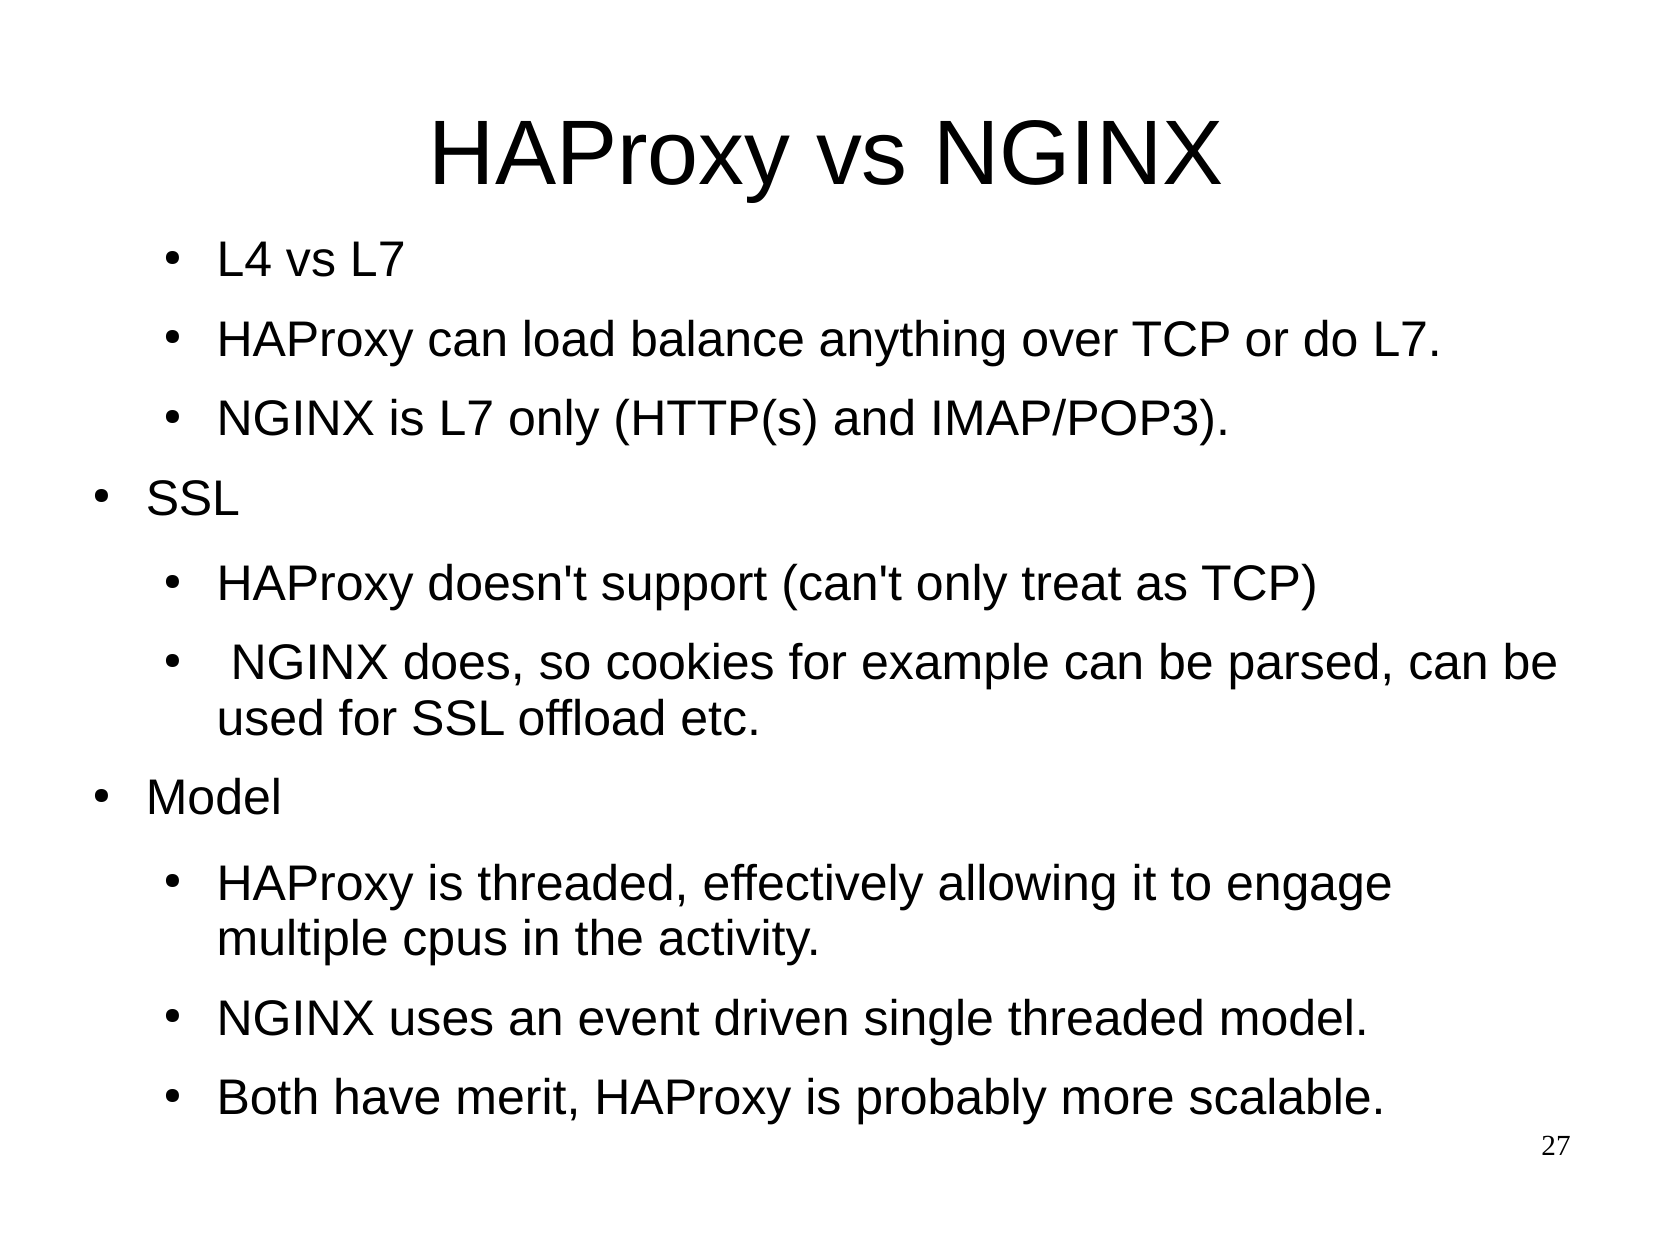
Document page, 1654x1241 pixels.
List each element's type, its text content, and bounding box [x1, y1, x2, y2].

list L4 vs L7 HAProxy can load balance anything over TCP or do L7. NGINX is L7 only (HTTP(s) and IMAP/POP3). SSL HAProxy doesn't support (can't only treat as TCP) NGINX does, so cookies for example can be parsed, can be used for SSL offload etc. Model HAProxy is threaded, effectively allowing it to engage multiple cpus in the activity. NGINX uses an event driven single threaded model. Both have merit, HAProxy is probably more scalable. [75, 231, 1564, 1126]
title HAProxy vs NGINX [82, 49, 1571, 257]
